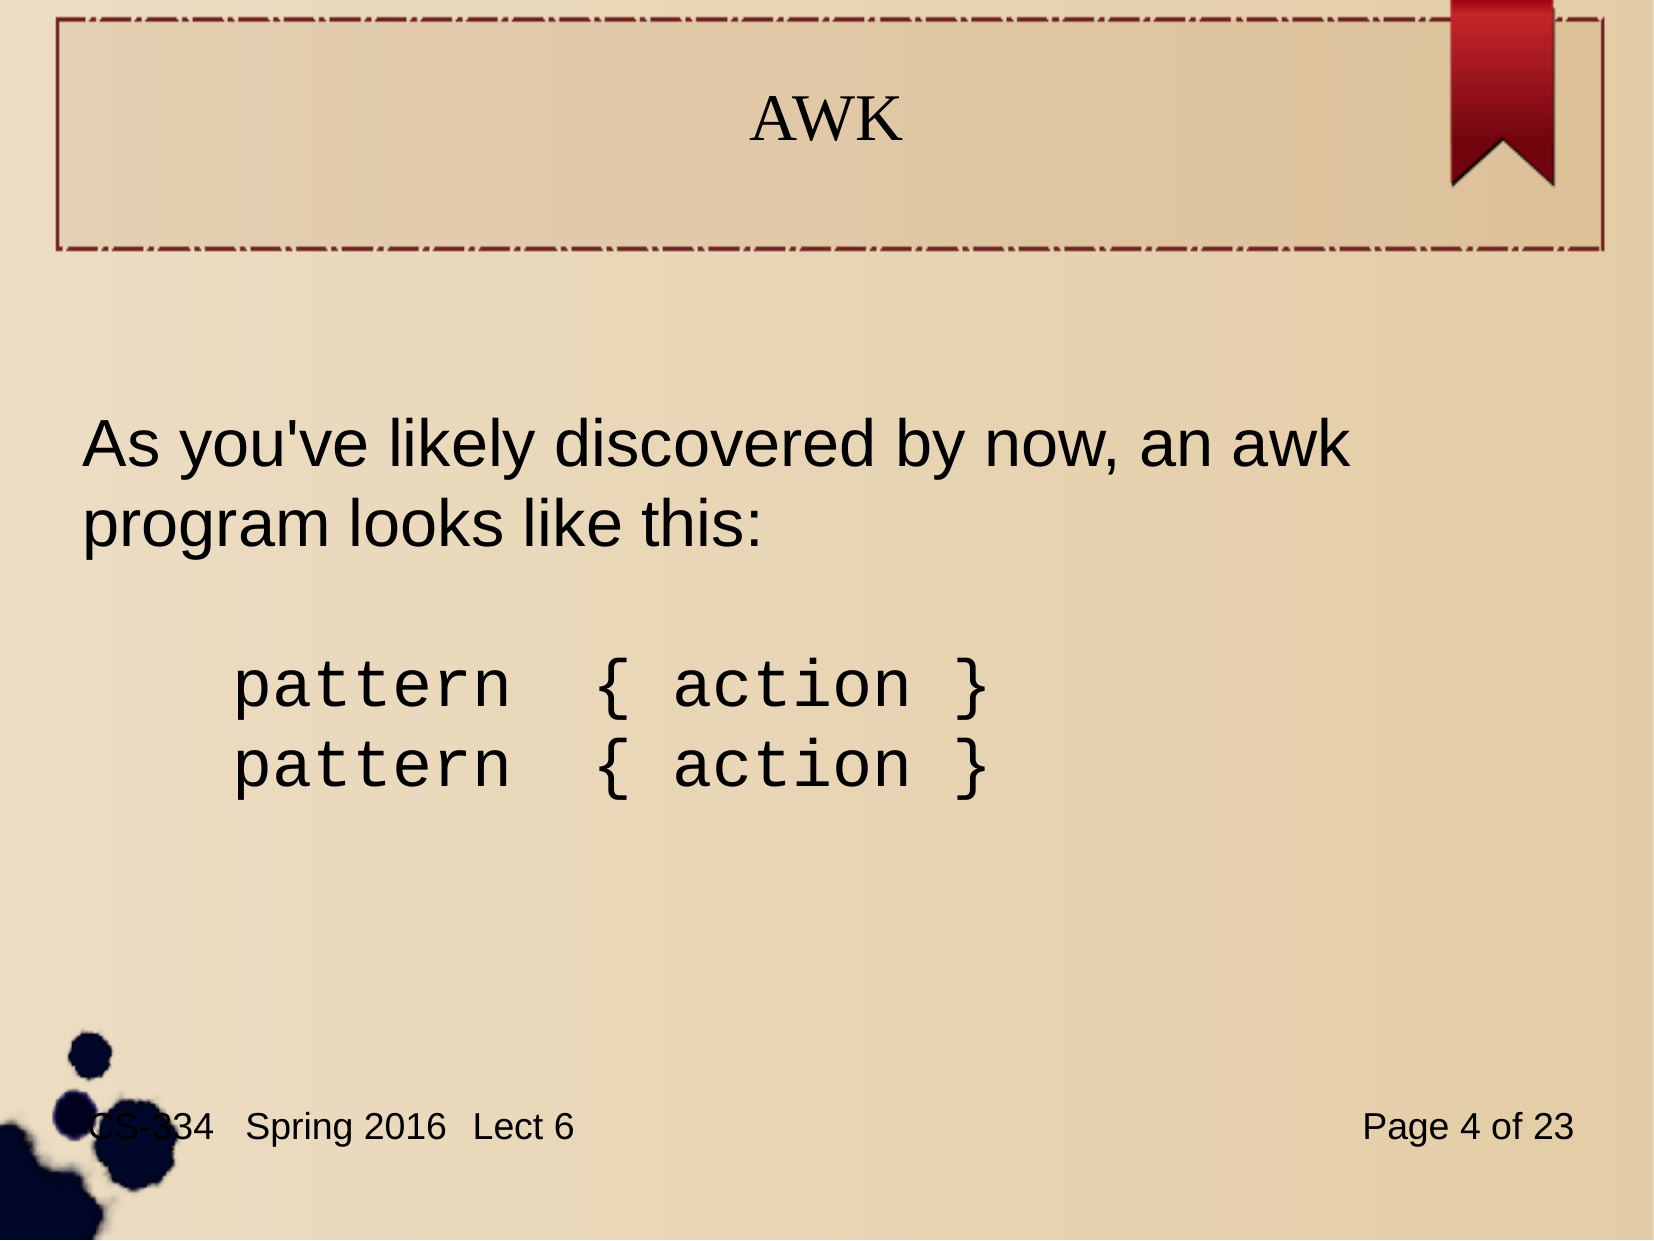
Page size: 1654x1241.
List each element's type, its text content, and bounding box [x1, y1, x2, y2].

text_box CS-334 Spring 2016 Lect 6 Page <number> of 23 [6, 1095, 1654, 1165]
text_box As you've likely discovered by now, an awk program looks like this: pattern { action } pattern { action } [82, 240, 1571, 960]
picture [0, 0, 1654, 1240]
text_box AWK [82, 47, 1571, 180]
